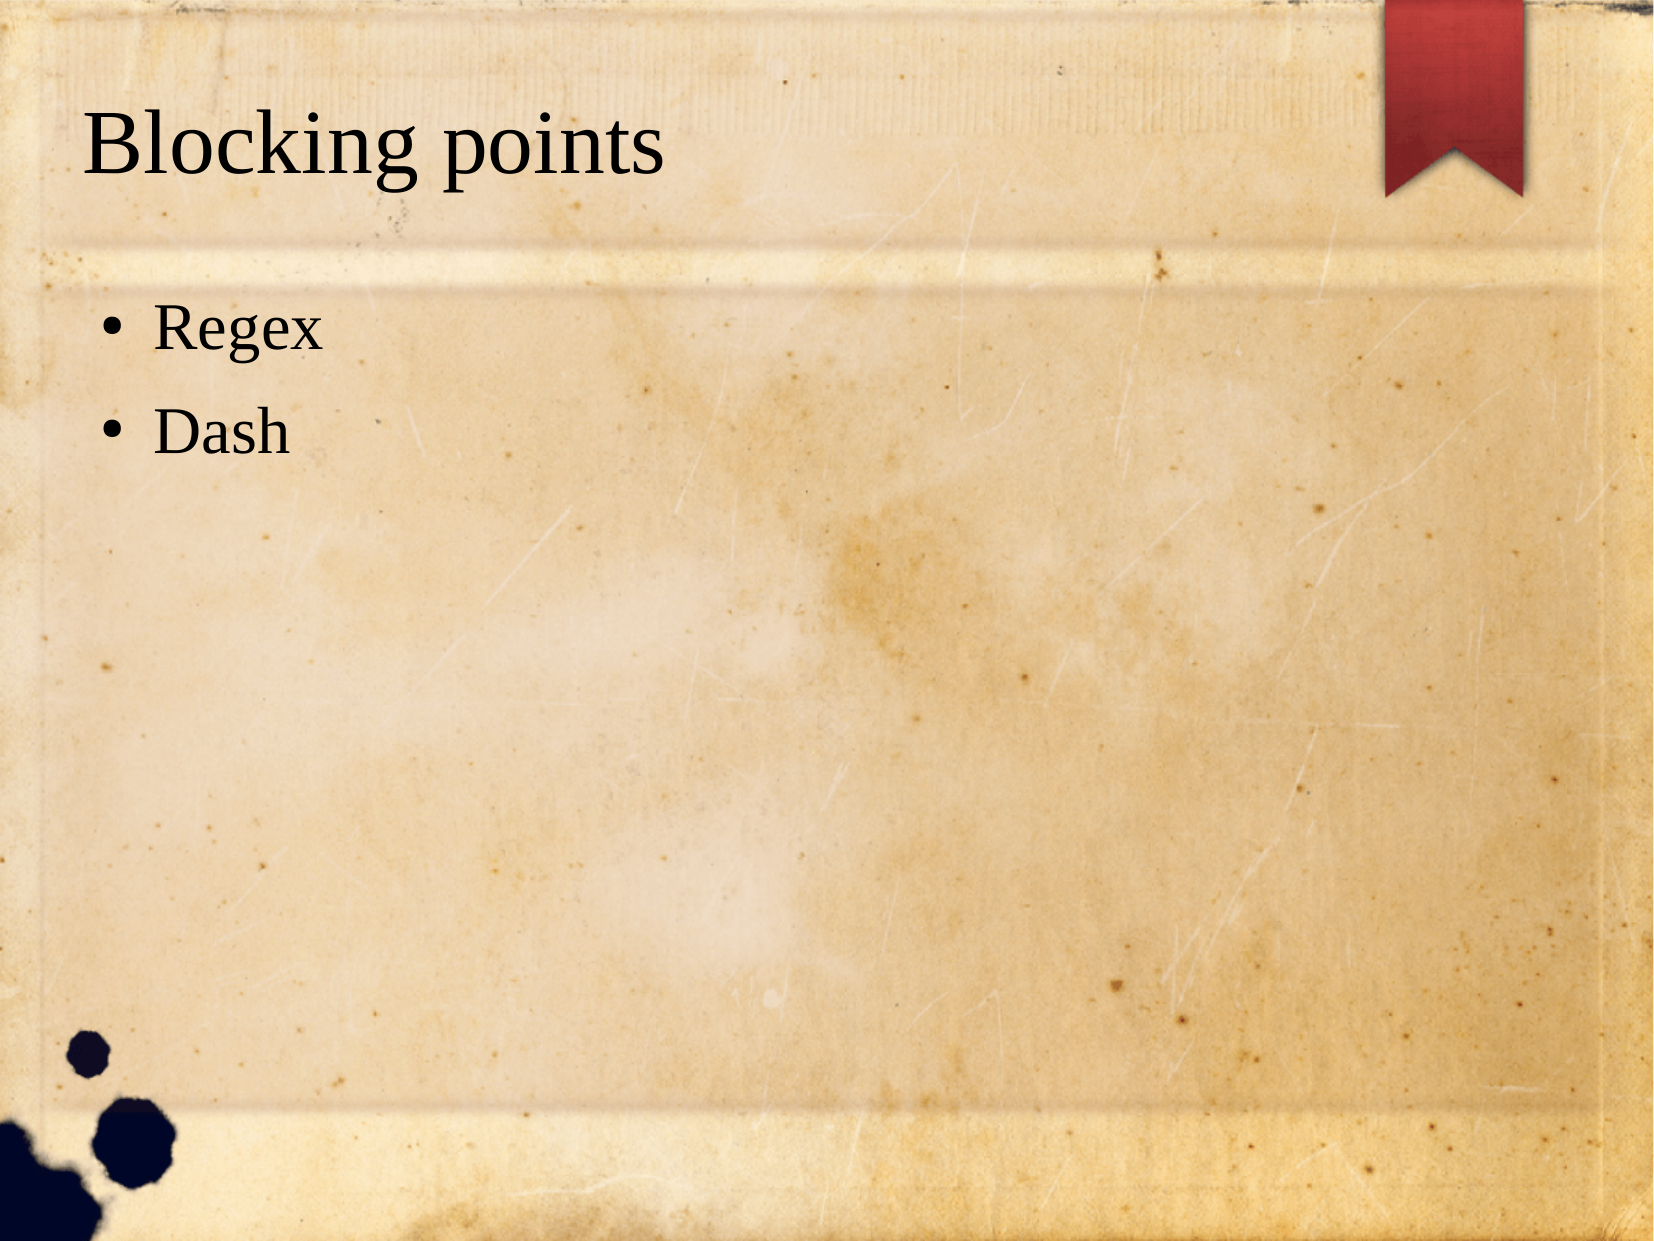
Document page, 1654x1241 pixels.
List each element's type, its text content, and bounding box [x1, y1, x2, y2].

title Blocking points [82, 49, 1347, 237]
list Regex Dash [82, 290, 1538, 1010]
picture [0, 0, 1654, 1241]
